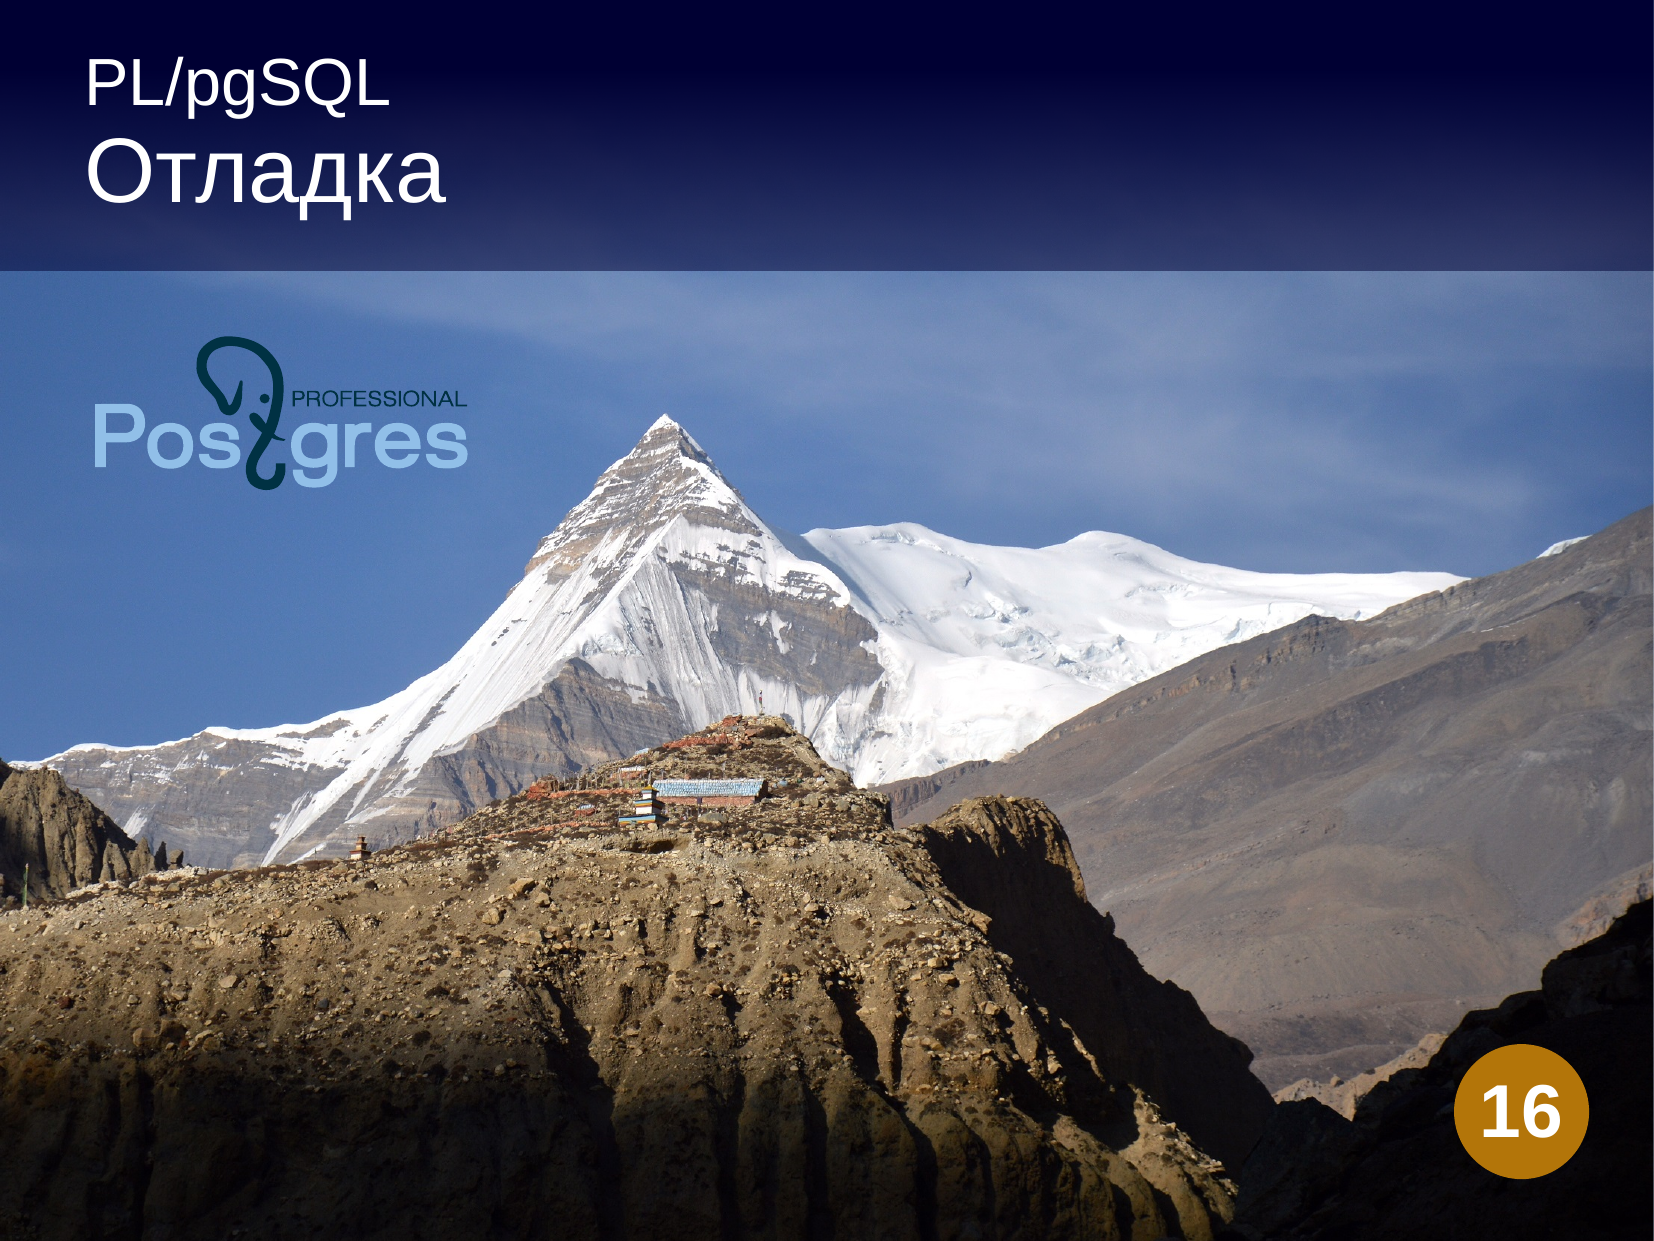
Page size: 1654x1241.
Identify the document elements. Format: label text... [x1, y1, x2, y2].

picture [0, 271, 1654, 1241]
text_box 16 [1454, 1044, 1590, 1180]
title PL/pgSQL Отладка [84, 44, 1636, 251]
